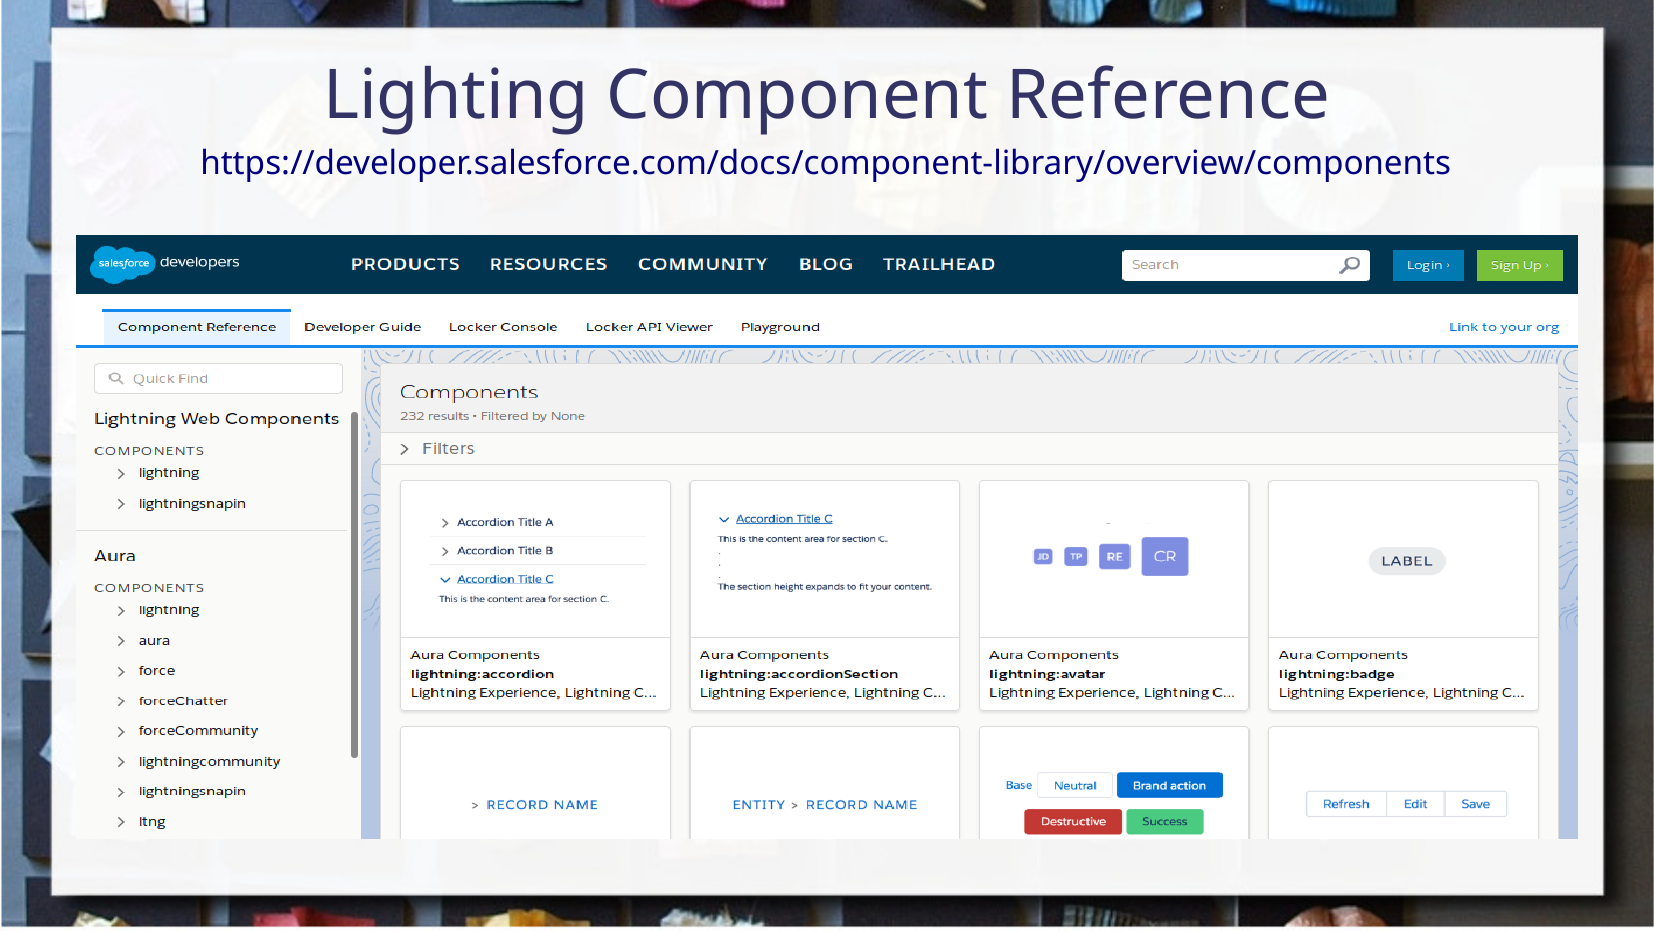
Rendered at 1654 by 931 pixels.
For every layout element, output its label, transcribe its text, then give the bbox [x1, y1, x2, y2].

title Lighting Component Reference https://developer.salesforce.com/docs/component-library/overview/components [82, 37, 1571, 193]
picture [0, 0, 1654, 931]
